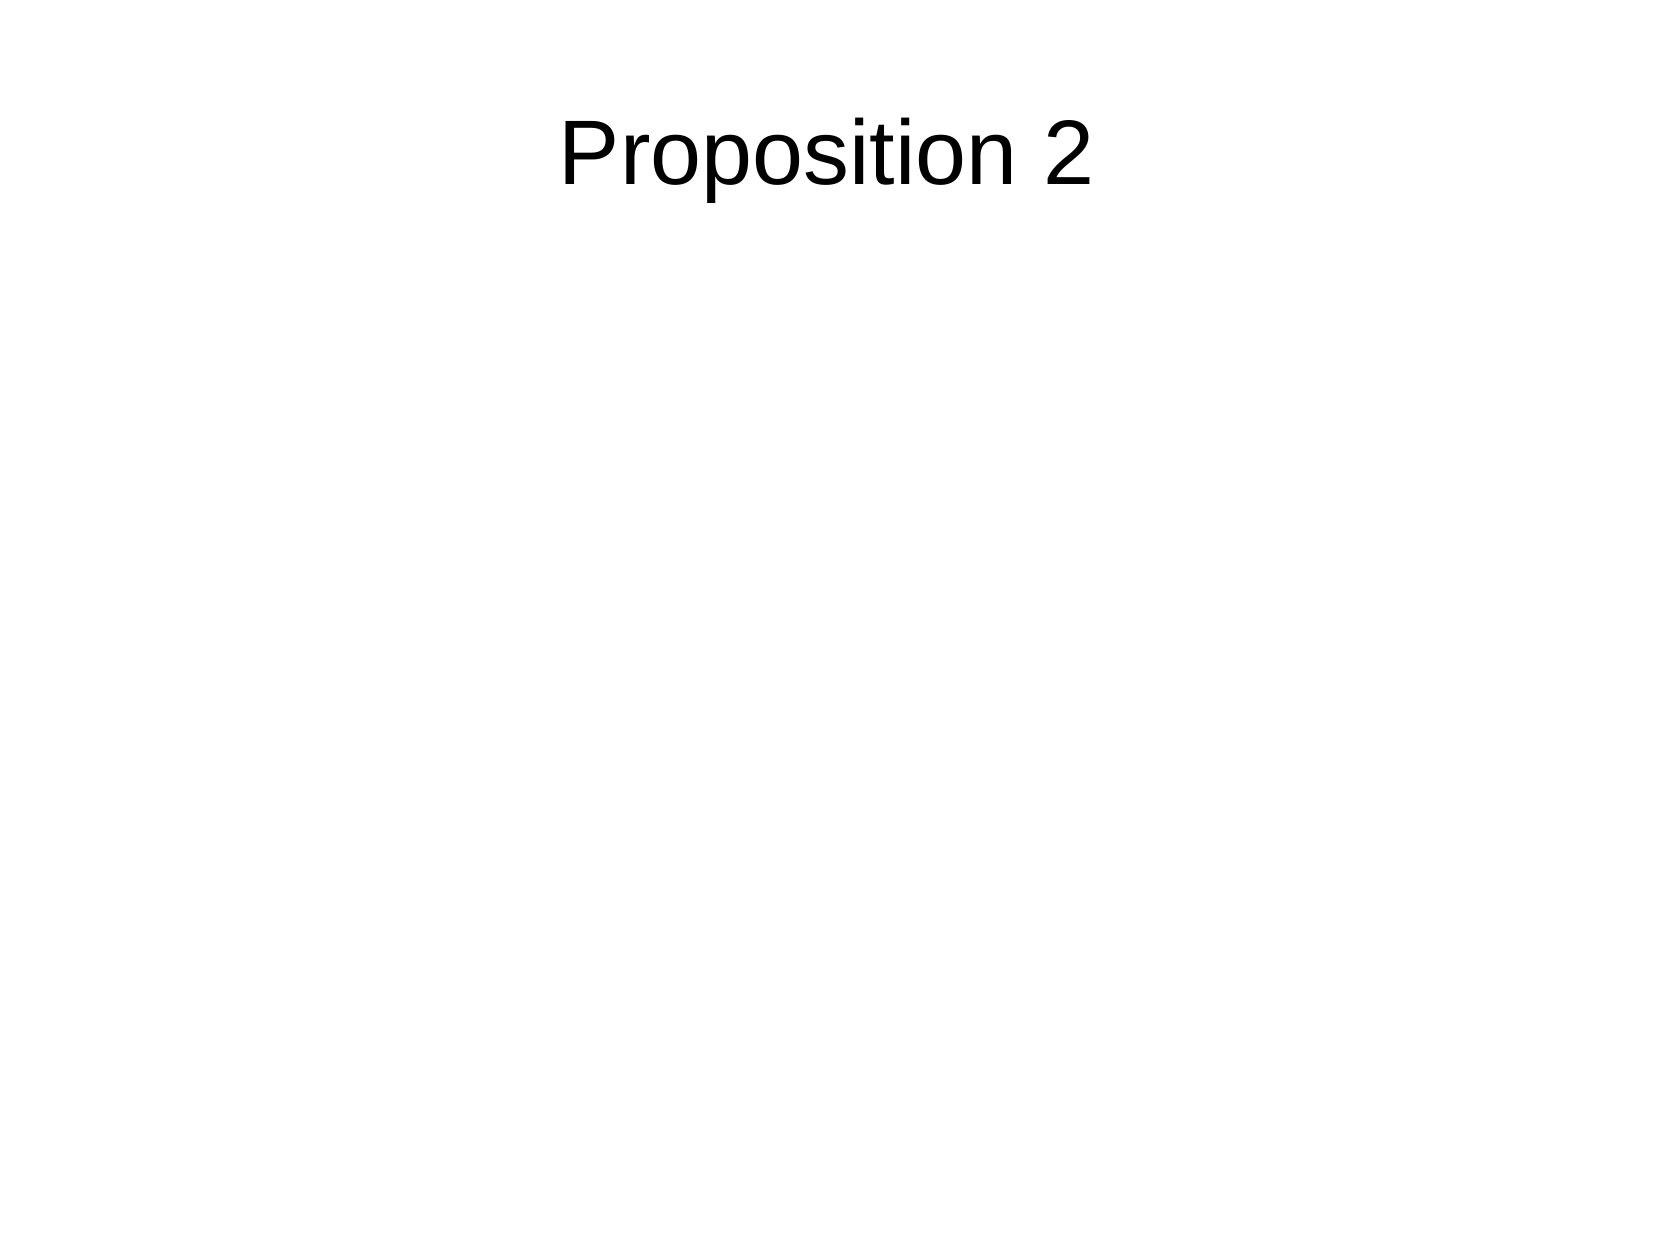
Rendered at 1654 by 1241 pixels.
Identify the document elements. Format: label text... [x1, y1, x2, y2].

title Proposition 2 [82, 49, 1571, 257]
